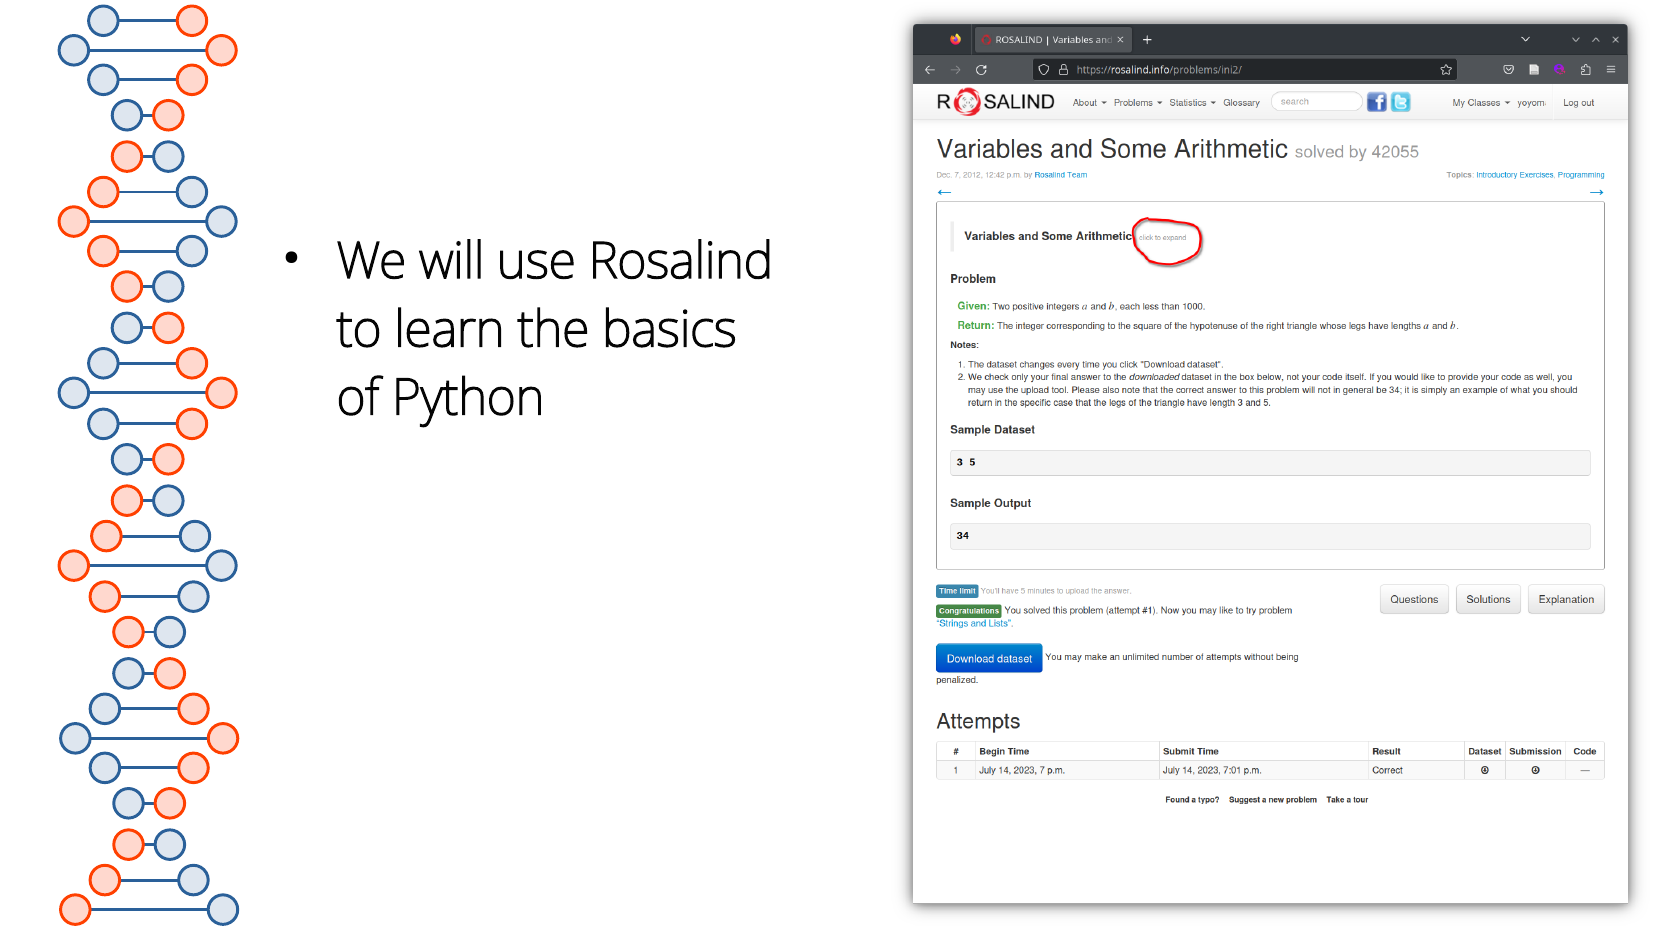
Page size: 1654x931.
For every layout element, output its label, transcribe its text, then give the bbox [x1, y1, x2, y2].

picture [887, 0, 1654, 929]
list We will use Rosalind to learn the basics of Python [265, 224, 887, 764]
